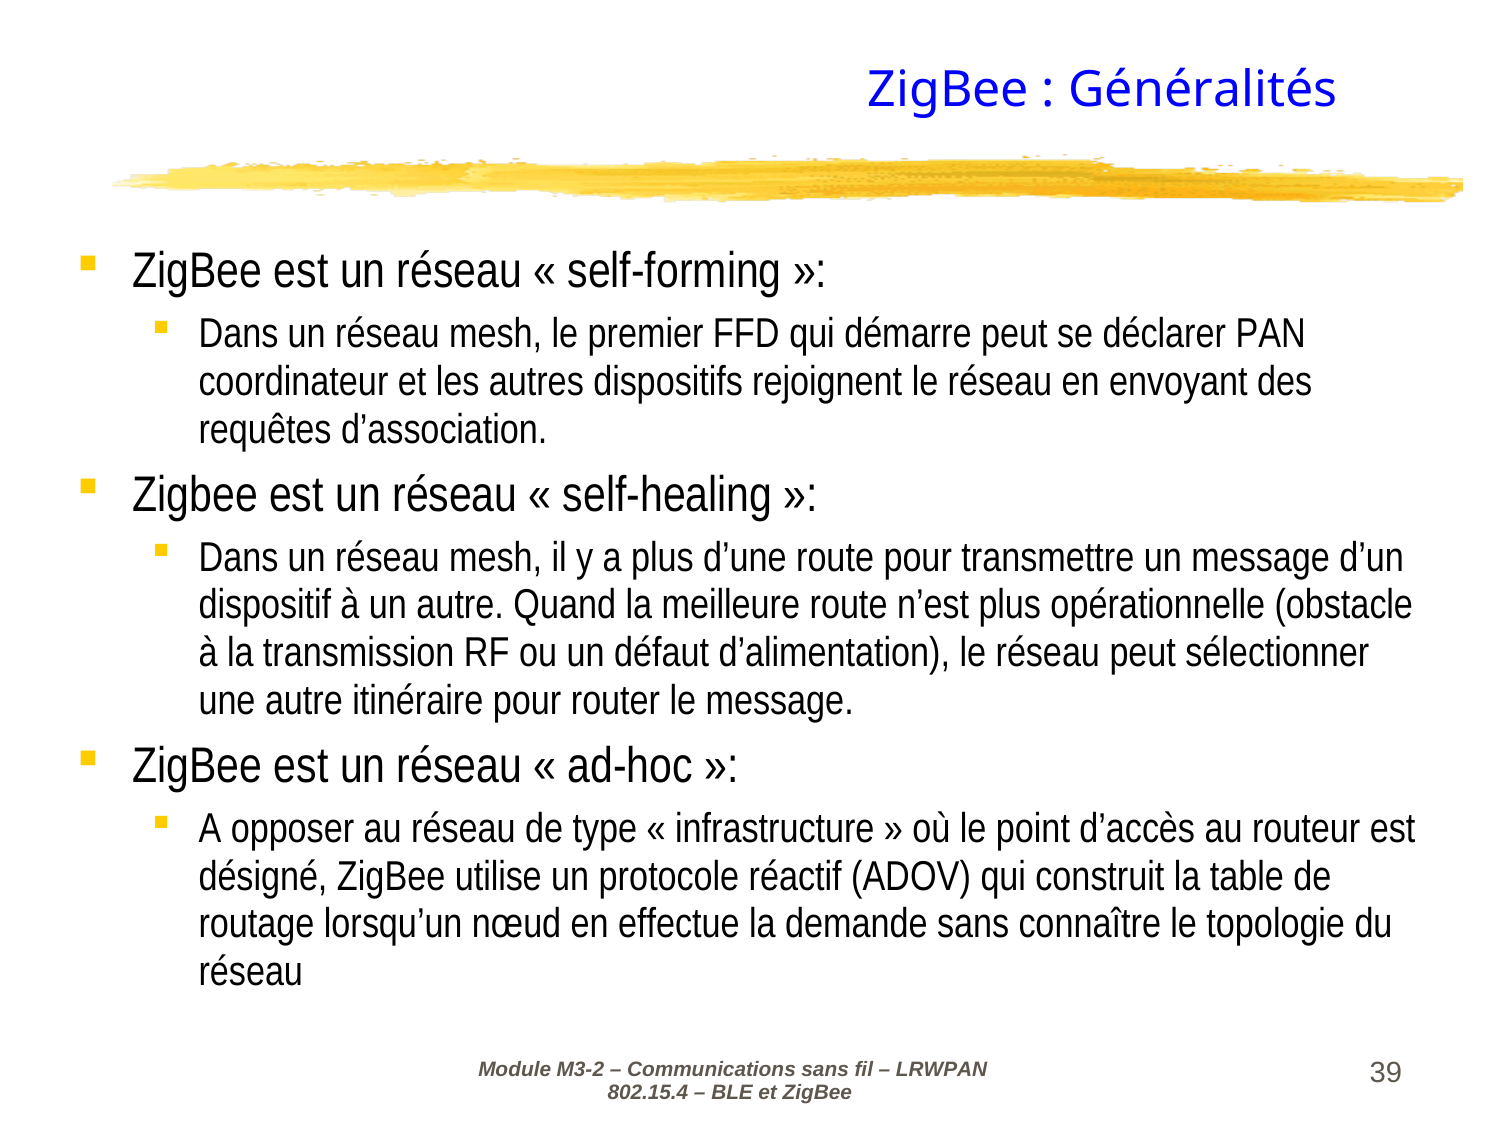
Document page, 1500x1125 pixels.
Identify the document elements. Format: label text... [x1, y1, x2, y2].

list ZigBee est un réseau « self-forming »: Dans un réseau mesh, le premier FFD qui démarre peut se déclarer PAN coordinateur et les autres dispositifs rejoignent le réseau en envoyant des requêtes d’association. Zigbee est un réseau « self-healing »: Dans un réseau mesh, il y a plus d’une route pour transmettre un message d’un dispositif à un autre. Quand la meilleure route n’est plus opérationnelle (obstacle à la transmission RF ou un défaut d’alimentation), le réseau peut sélectionner une autre itinéraire pour router le message. ZigBee est un réseau « ad-hoc »: A opposer au réseau de type « infrastructure » où le point d’accès au routeur est désigné, ZigBee utilise un protocole réactif (ADOV) qui construit la table de routage lorsqu’un nœud en effectue la demande sans connaître le topologie du réseau [76, 240, 1419, 1001]
title ZigBee : Généralités [62, 37, 1338, 138]
picture [112, 149, 1463, 213]
